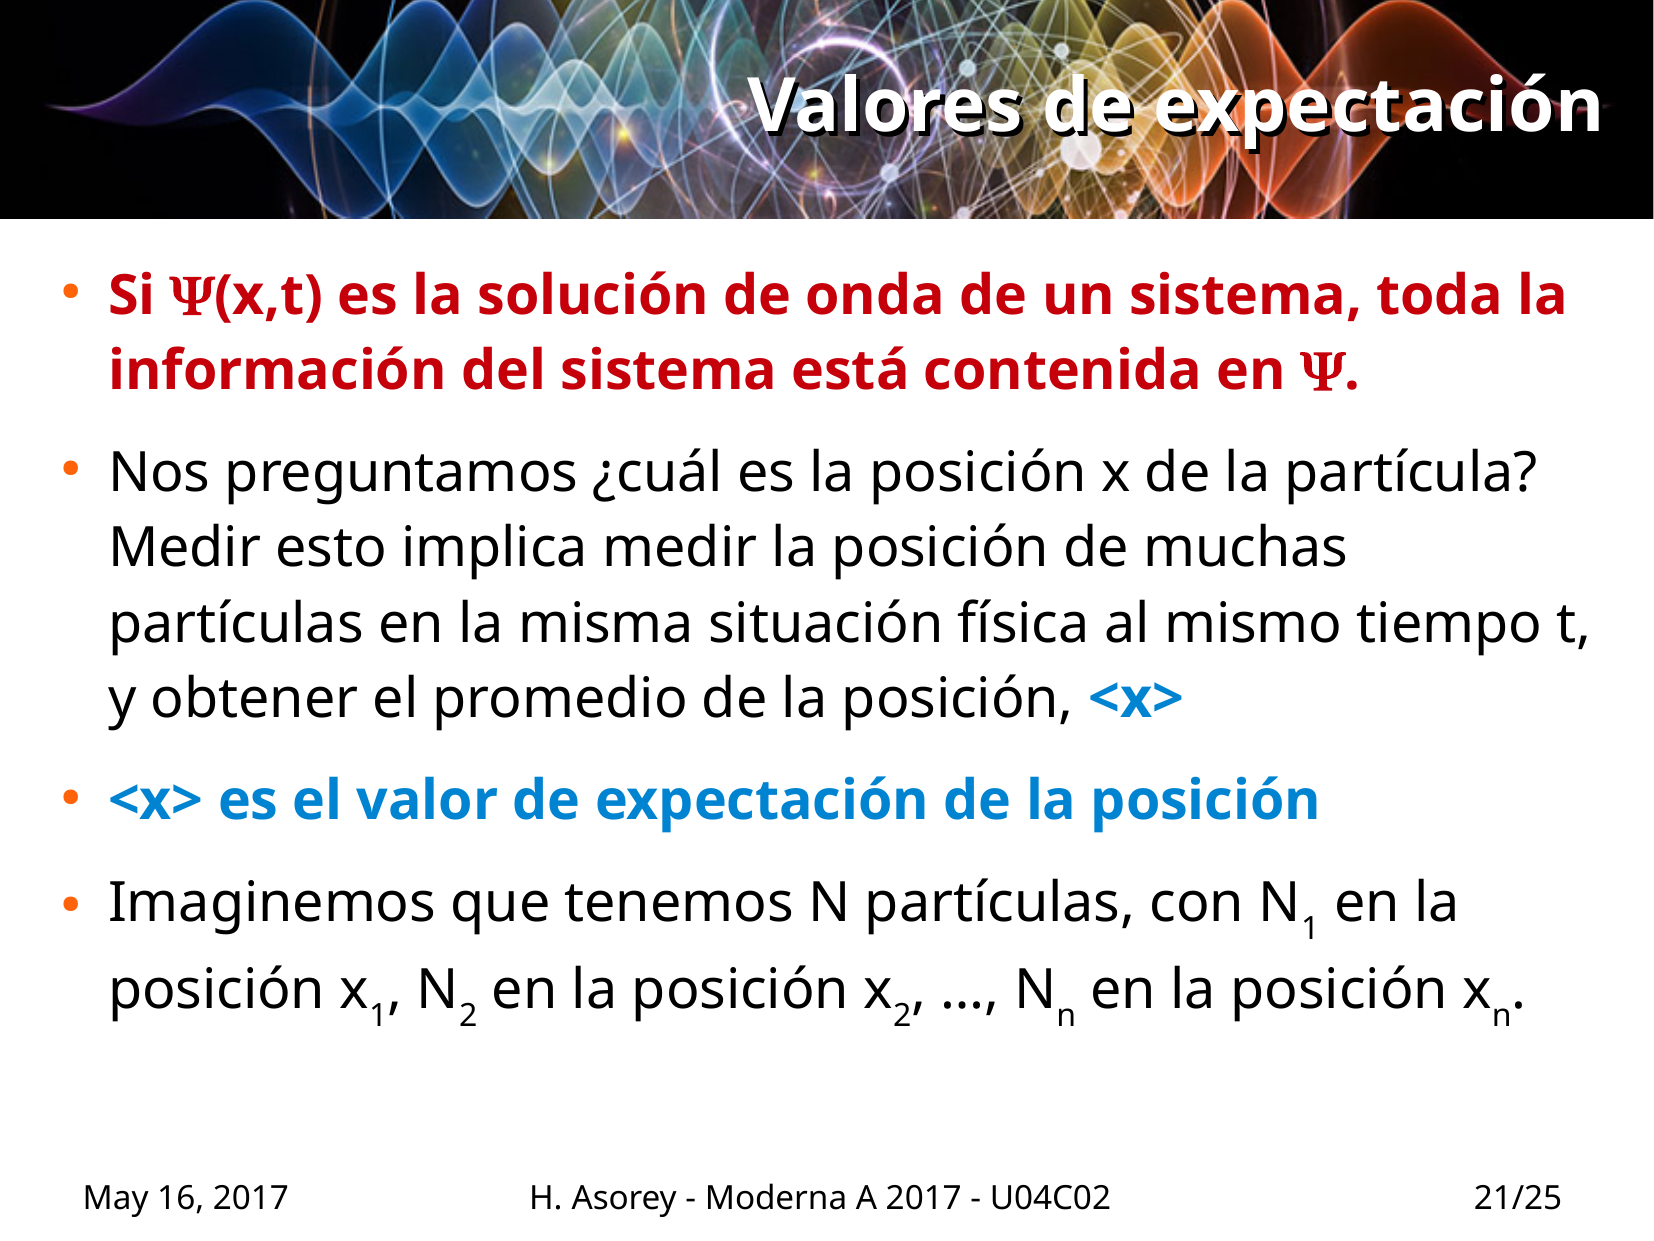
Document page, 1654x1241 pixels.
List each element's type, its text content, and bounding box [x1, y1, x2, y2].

title Valores de expectación [45, 15, 1606, 191]
picture [0, 0, 1654, 219]
list Si Y(x,t) es la solución de onda de un sistema, toda la información del sistema está contenida en Y. Nos preguntamos ¿cuál es la posición x de la partícula? Medir esto implica medir la posición de muchas partículas en la misma situación física al mismo tiempo t, y obtener el promedio de la posición, <x> <x> es el valor de expectación de la posición Imaginemos que tenemos N partículas, con N1 en la posición x1, N2 en la posición x2, …, Nn en la posición xn. [45, 255, 1606, 1156]
